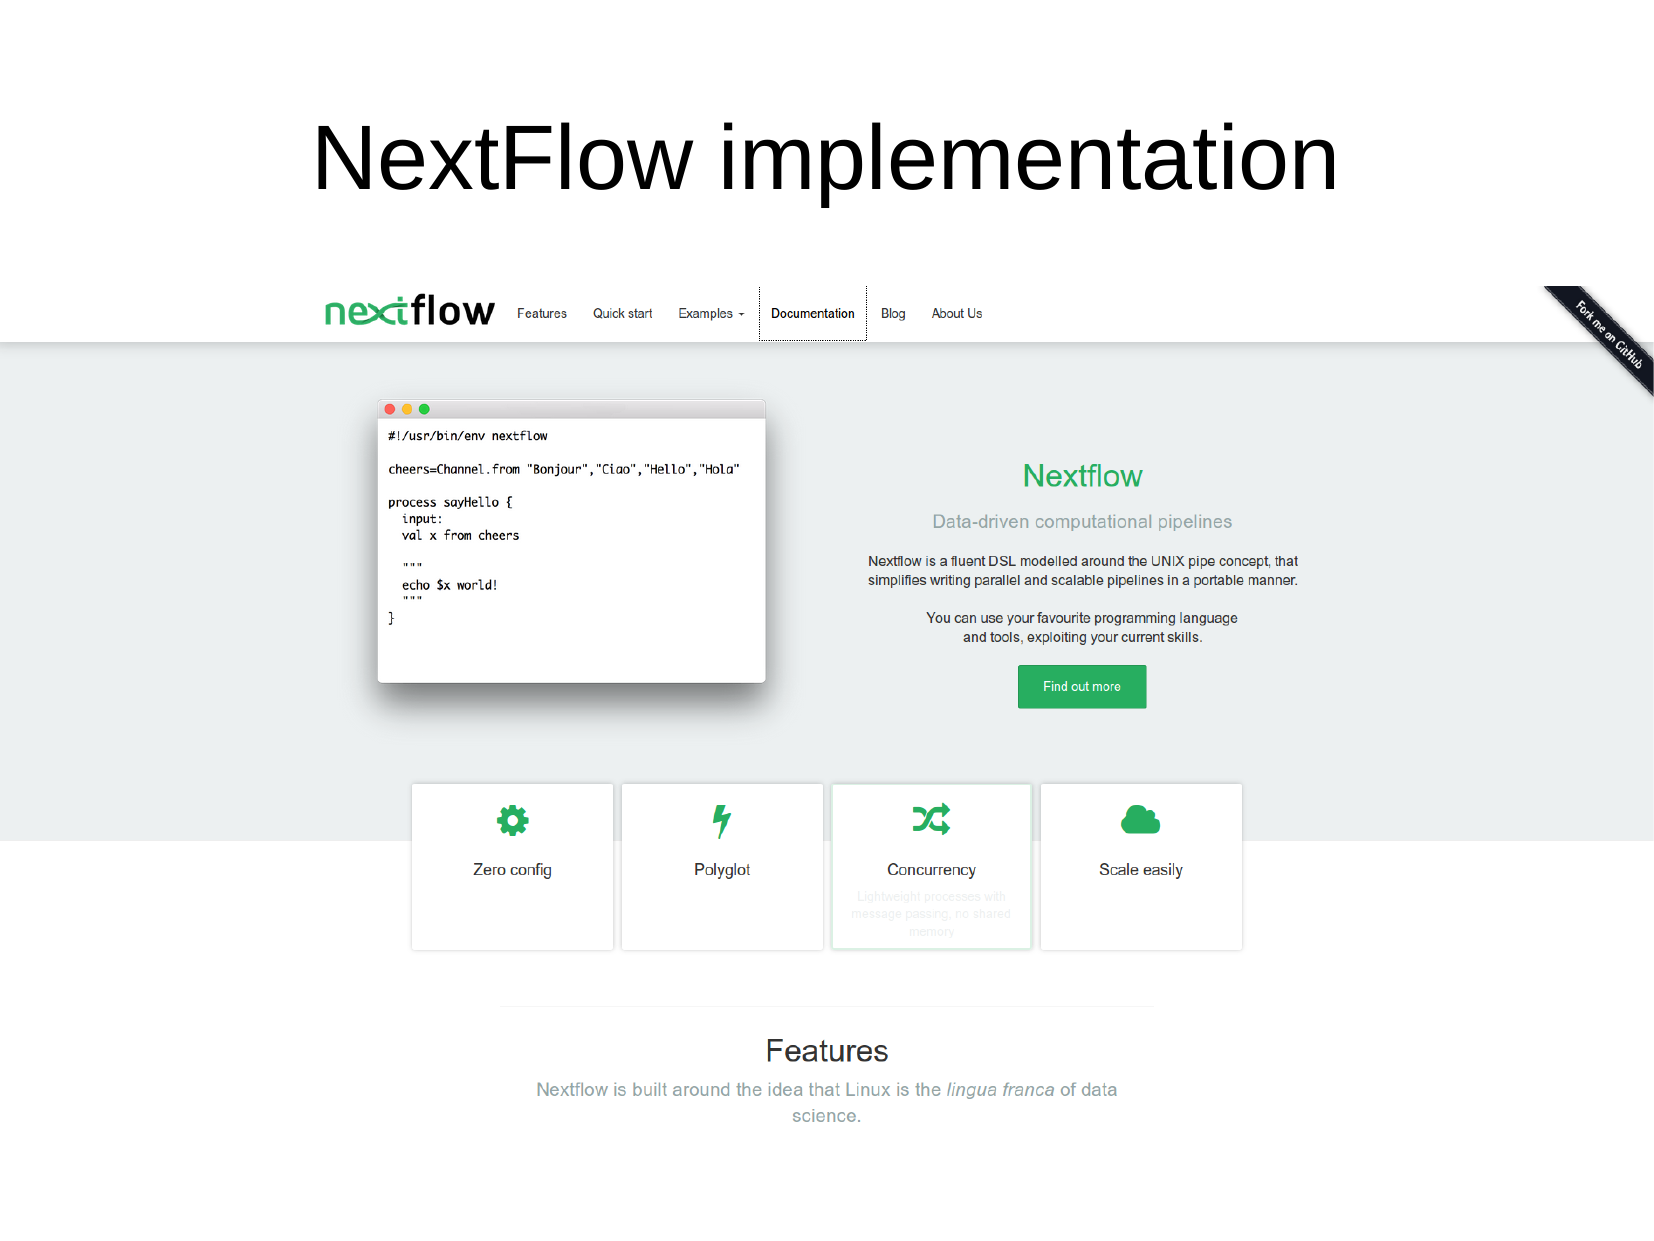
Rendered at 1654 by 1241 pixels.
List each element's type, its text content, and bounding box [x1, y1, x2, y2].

picture [0, 286, 1654, 1138]
text_box NextFlow implementation [82, 49, 1571, 257]
